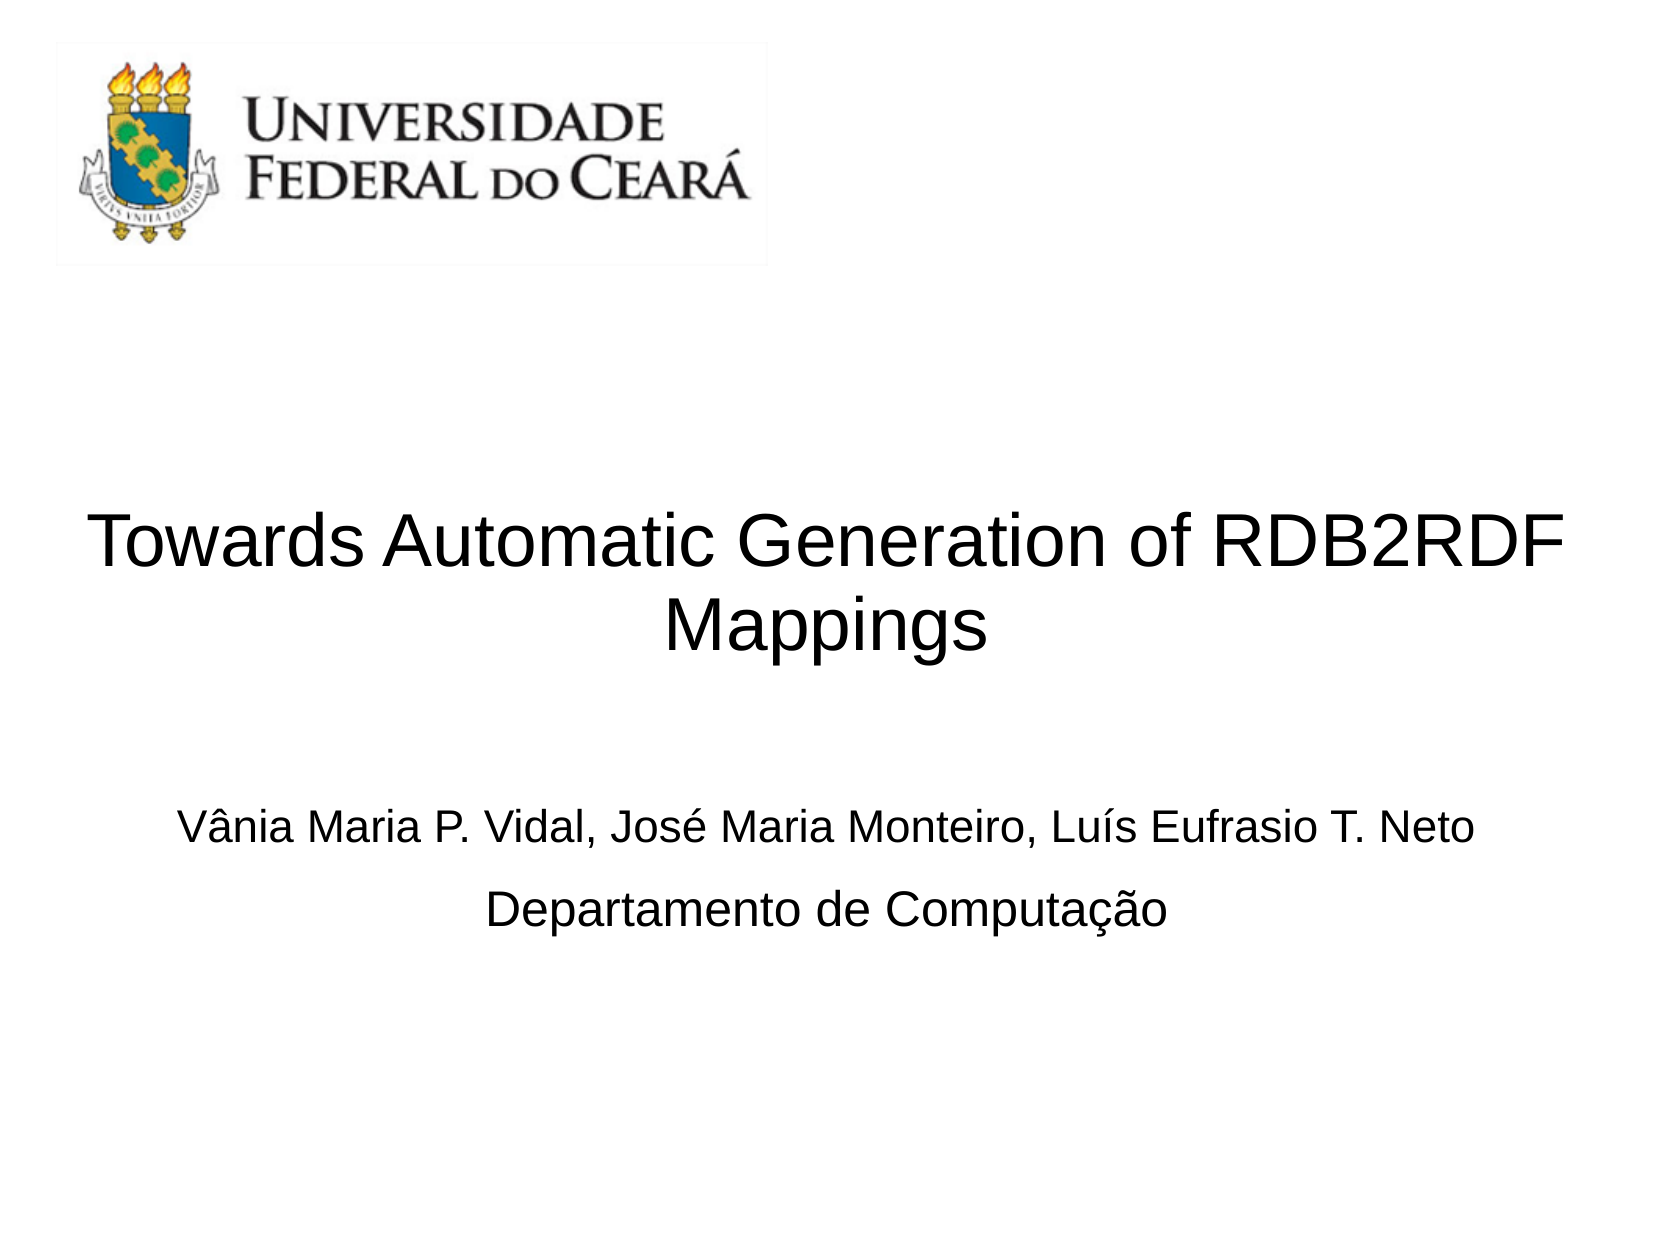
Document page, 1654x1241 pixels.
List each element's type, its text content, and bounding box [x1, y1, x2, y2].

picture [56, 42, 768, 266]
list Towards Automatic Generation of RDB2RDF Mappings Vânia Maria P. Vidal, José Maria Monteiro, Luís Eufrasio T. Neto Departamento de Computação [82, 290, 1571, 1109]
